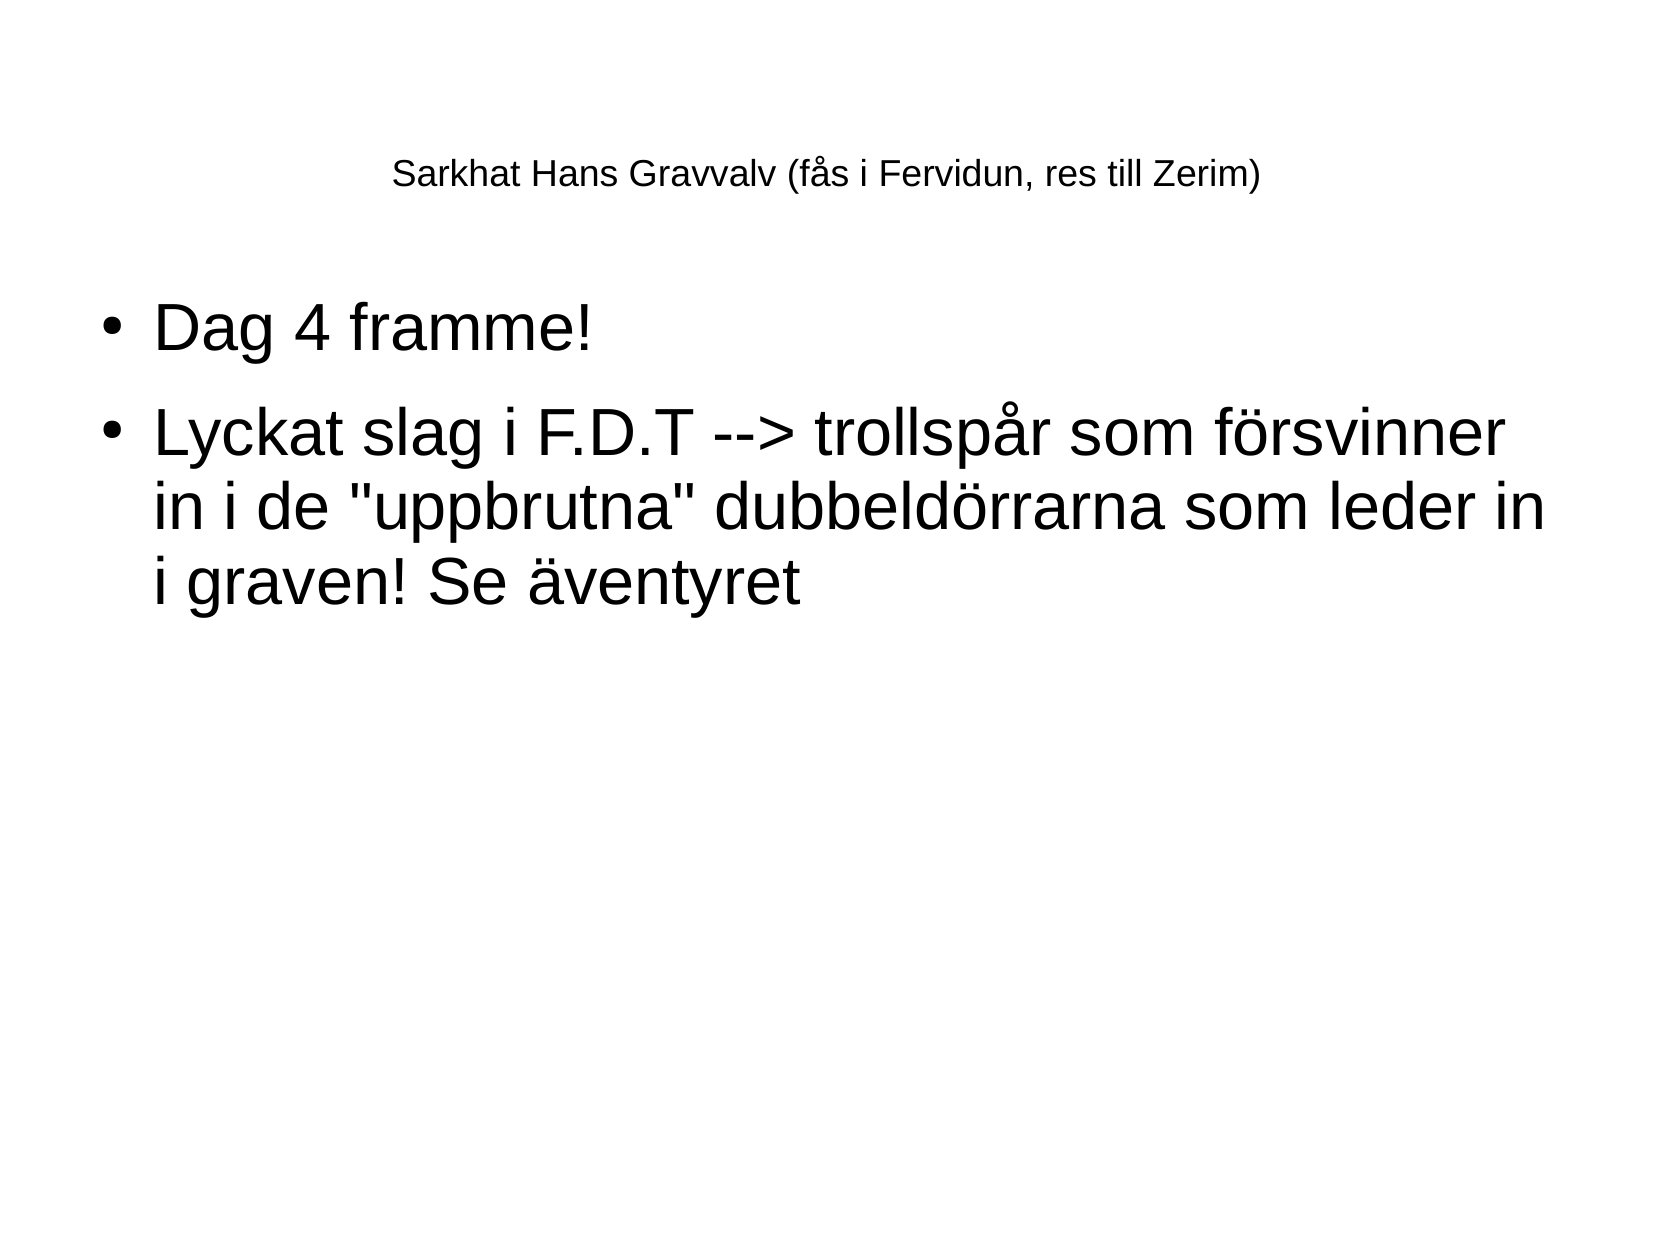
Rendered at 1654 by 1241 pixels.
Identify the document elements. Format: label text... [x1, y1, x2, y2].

list Dag 4 framme! Lyckat slag i F.D.T --> trollspår som försvinner in i de "uppbrutna" dubbeldörrarna som leder in i graven! Se äventyret [82, 290, 1571, 1109]
title Sarkhat Hans Gravvalv (fås i Fervidun, res till Zerim) [82, 49, 1571, 257]
